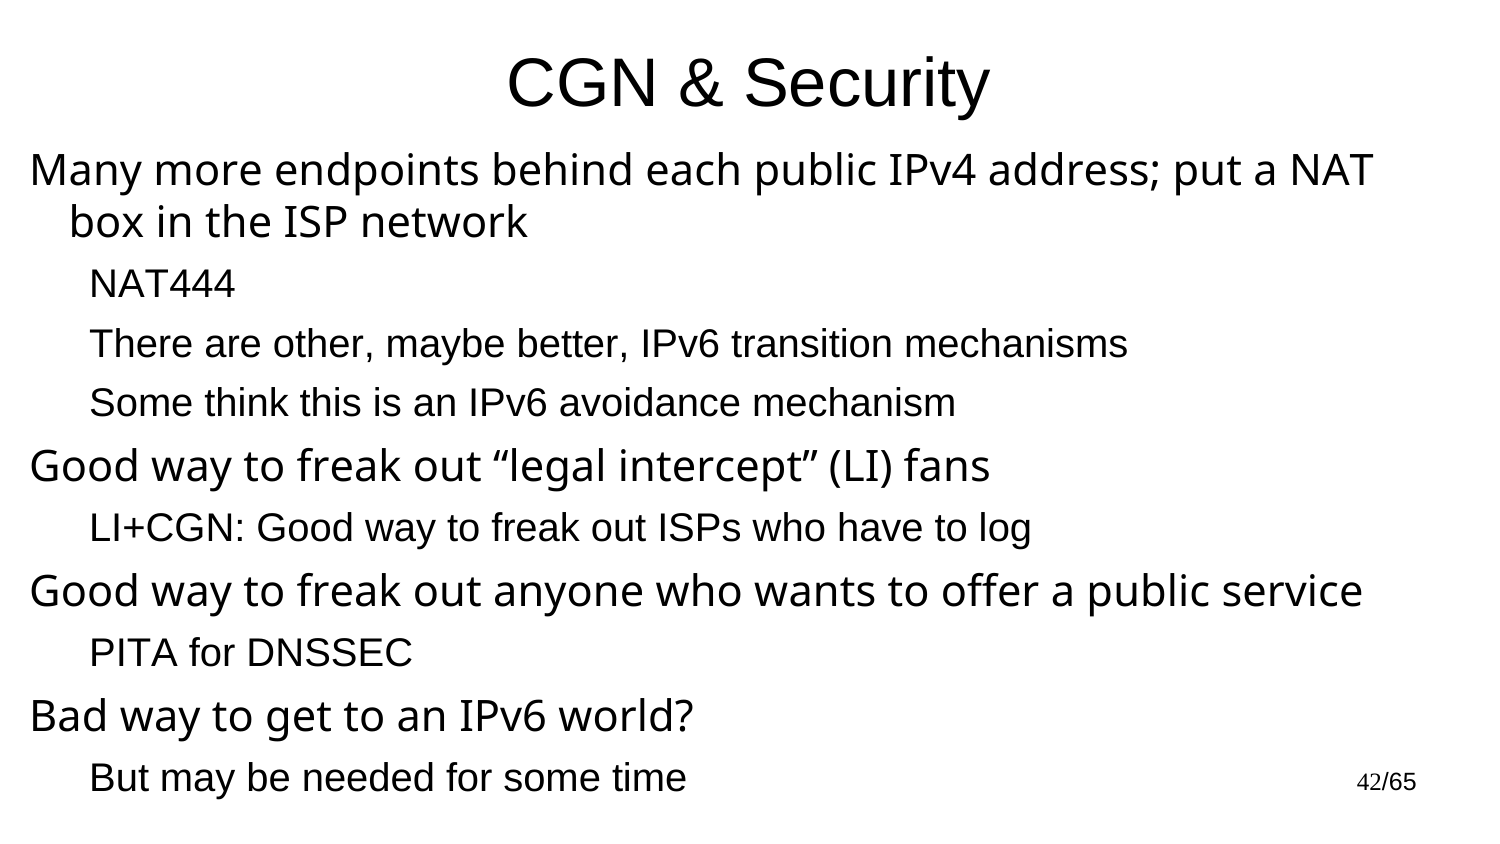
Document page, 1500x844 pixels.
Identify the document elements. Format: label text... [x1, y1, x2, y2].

list Many more endpoints behind each public IPv4 address; put a NAT box in the ISP network NAT444 There are other, maybe better, IPv6 transition mechanisms Some think this is an IPv6 avoidance mechanism Good way to freak out “legal intercept” (LI) fans LI+CGN: Good way to freak out ISPs who have to log Good way to freak out anyone who wants to offer a public service PITA for DNSSEC Bad way to get to an IPv6 world? But may be needed for some time [23, 141, 1453, 807]
title CGN & Security [112, 8, 1387, 141]
